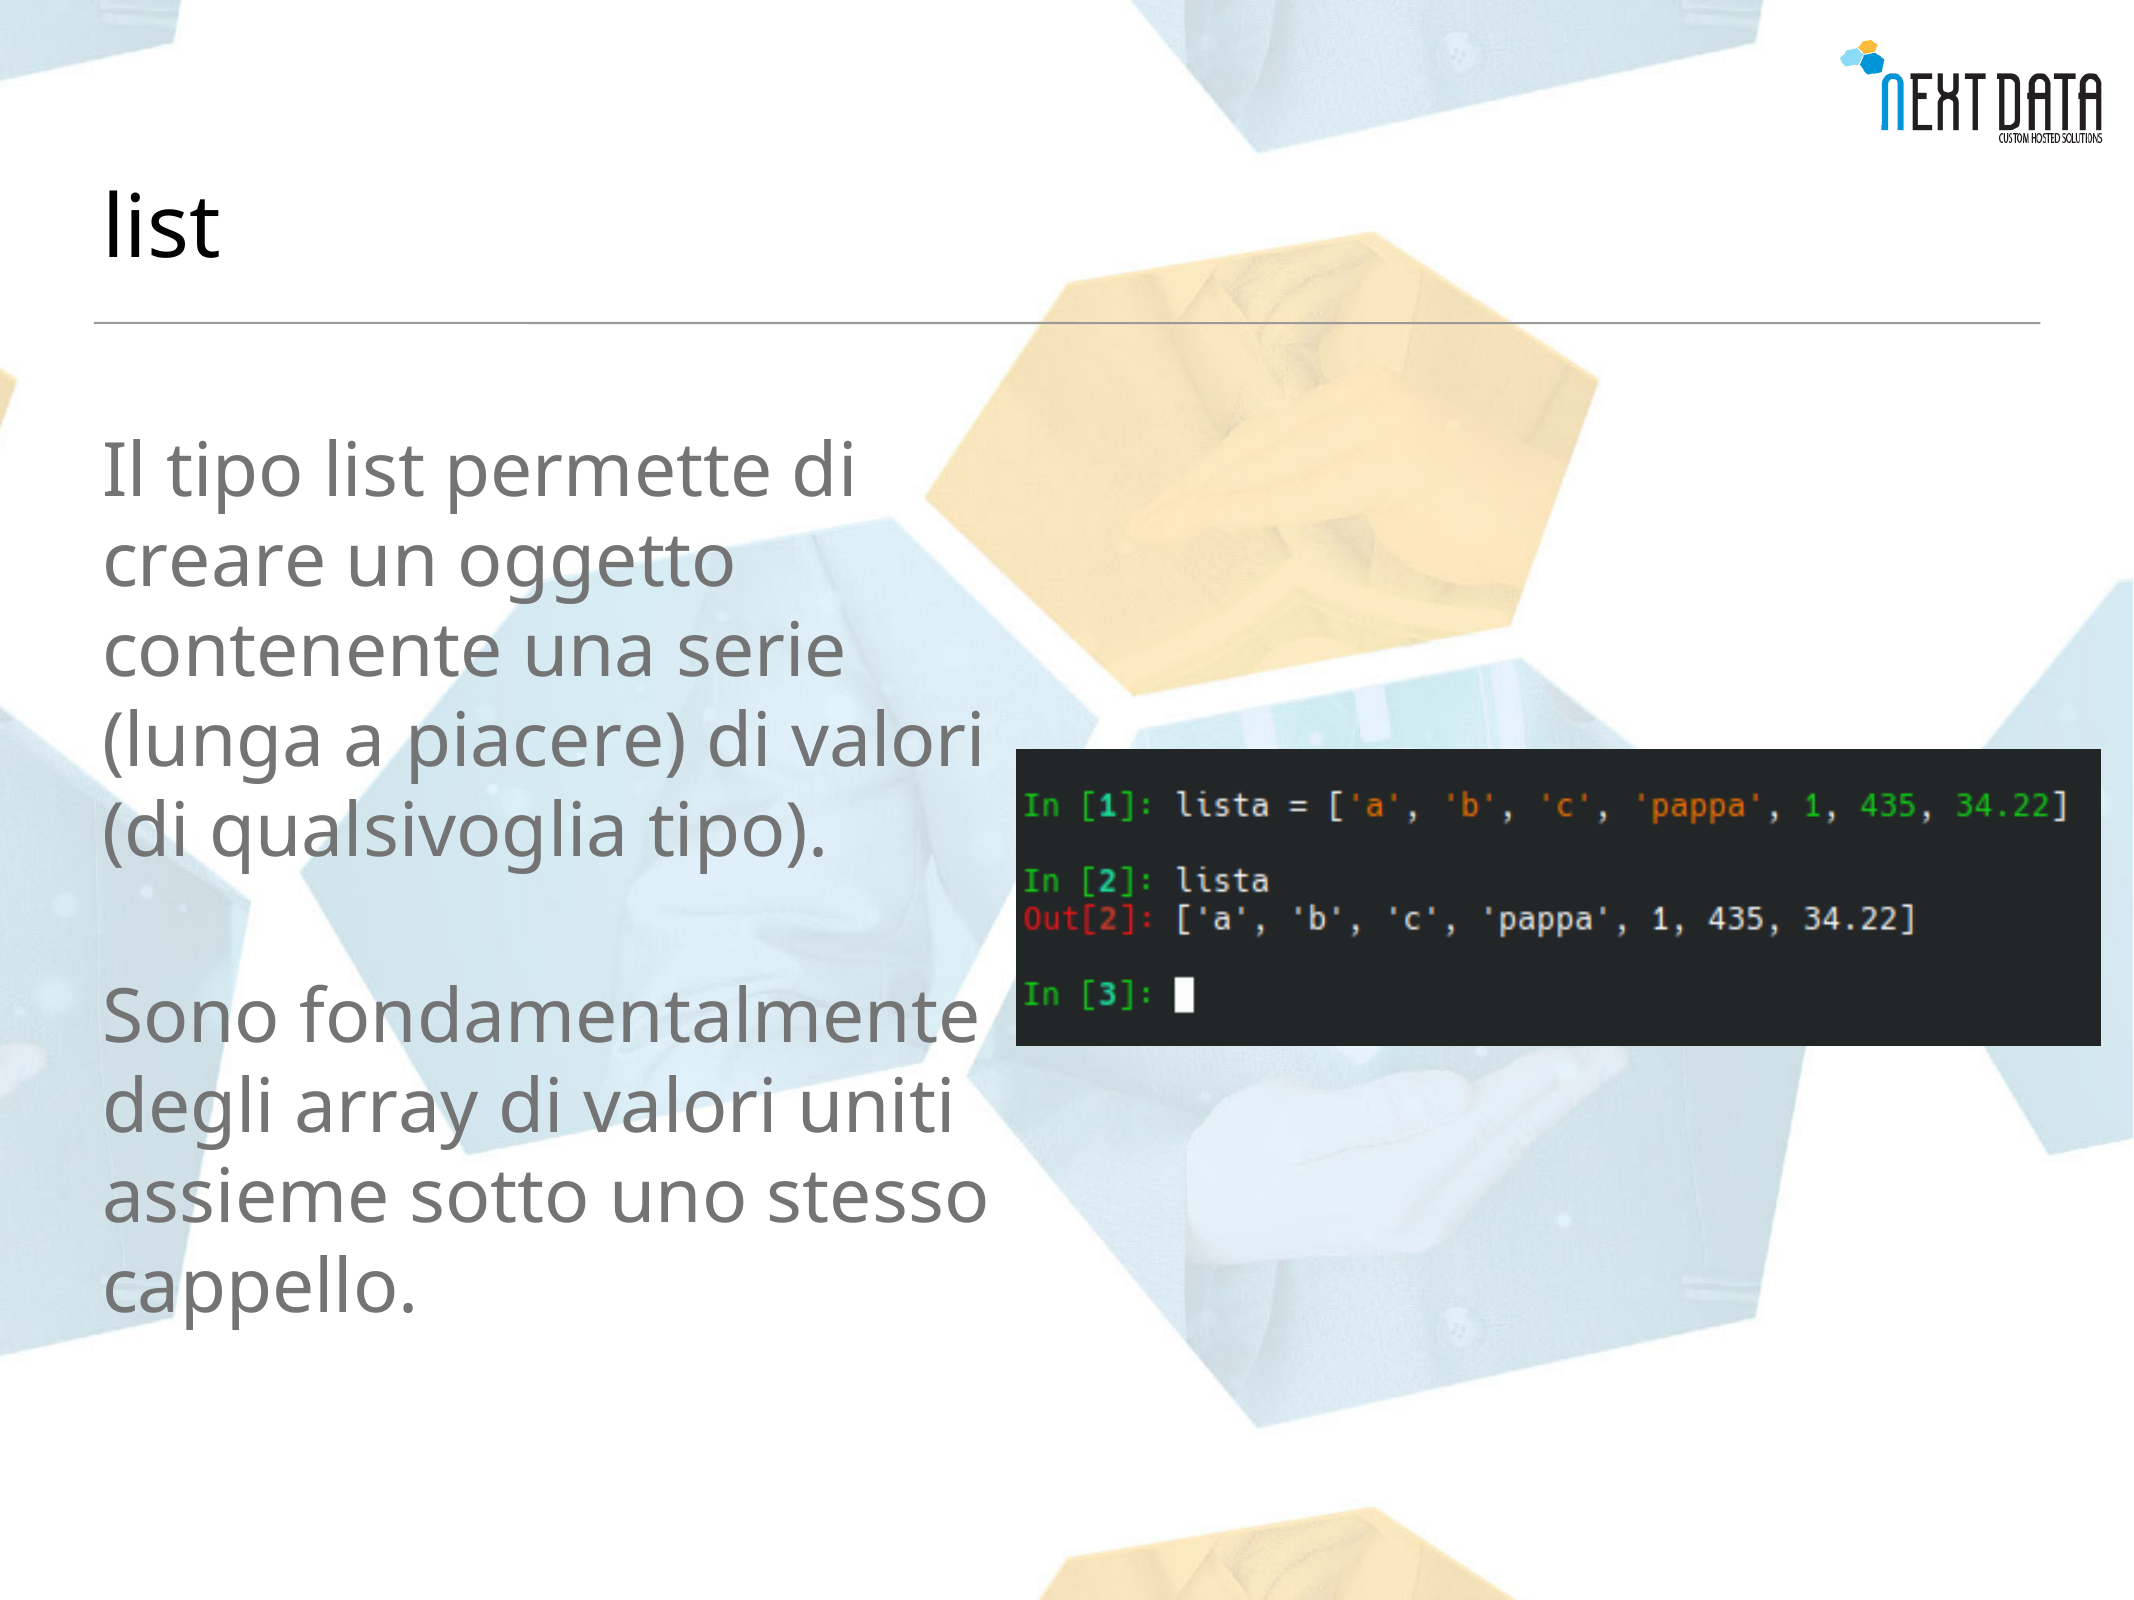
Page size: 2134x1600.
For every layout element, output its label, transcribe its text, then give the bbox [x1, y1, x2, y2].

picture [0, 0, 2134, 1600]
text_box Il tipo list permette di creare un oggetto contenente una serie (lunga a piacere) di valori (di qualsivoglia tipo). Sono fondamentalmente degli array di valori uniti assieme sotto uno stesso cappello. [93, 413, 1013, 1508]
text_box list [93, 54, 2040, 284]
